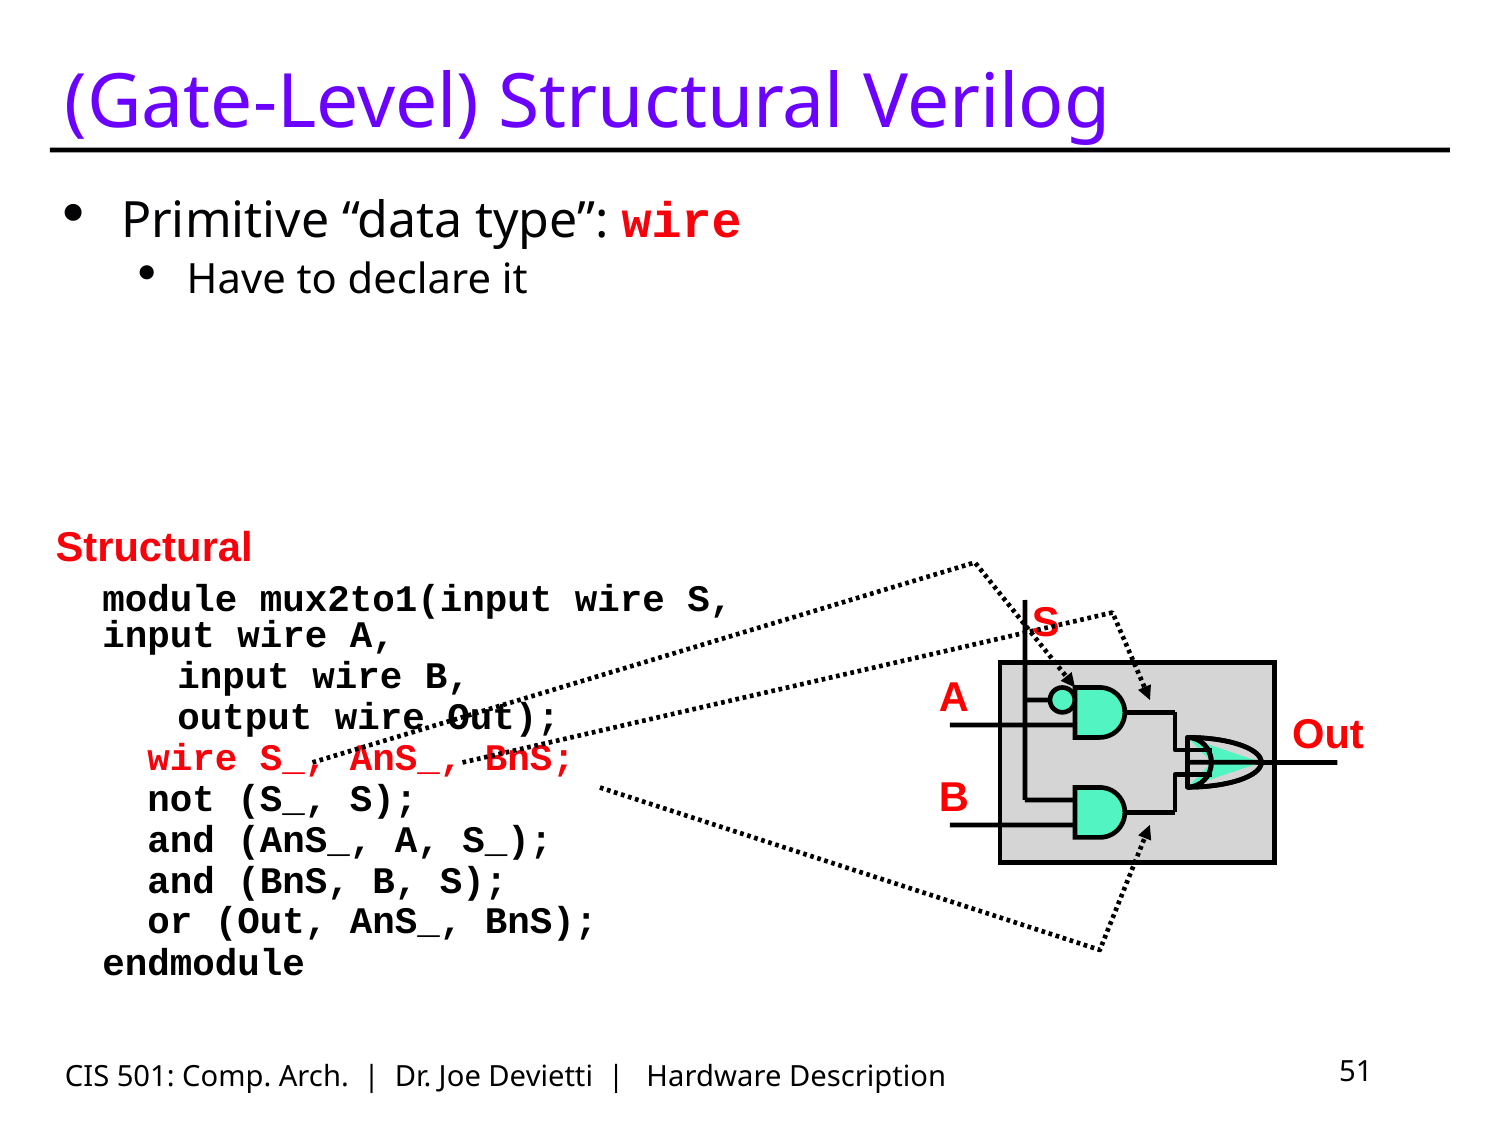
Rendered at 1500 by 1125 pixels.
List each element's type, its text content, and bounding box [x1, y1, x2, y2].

text_box CIS 501: Comp. Arch. | Dr. Joe Devietti | Hardware Description [49, 1049, 988, 1100]
text_box [999, 662, 1275, 863]
text_box A [924, 662, 984, 728]
text_box B [924, 762, 984, 828]
text_box (Gate-Level) Structural Verilog [49, 37, 1375, 150]
text_box [999, 662, 1022, 722]
text_box Out [1277, 699, 1379, 765]
text_box Structural [40, 512, 268, 578]
text_box module mux2to1(input wire S, input wire A, input wire B, output wire Out); wire S_, AnS_, BnS; not (S_, S); and (AnS_, A, S_); and (BnS, B, S); or (Out, AnS_, BnS); endmodule [12, 575, 843, 990]
text_box <number> [1074, 1049, 1388, 1100]
text_box S [1017, 587, 1075, 653]
text_box Primitive “data type”: wire Have to declare it [49, 187, 1450, 538]
